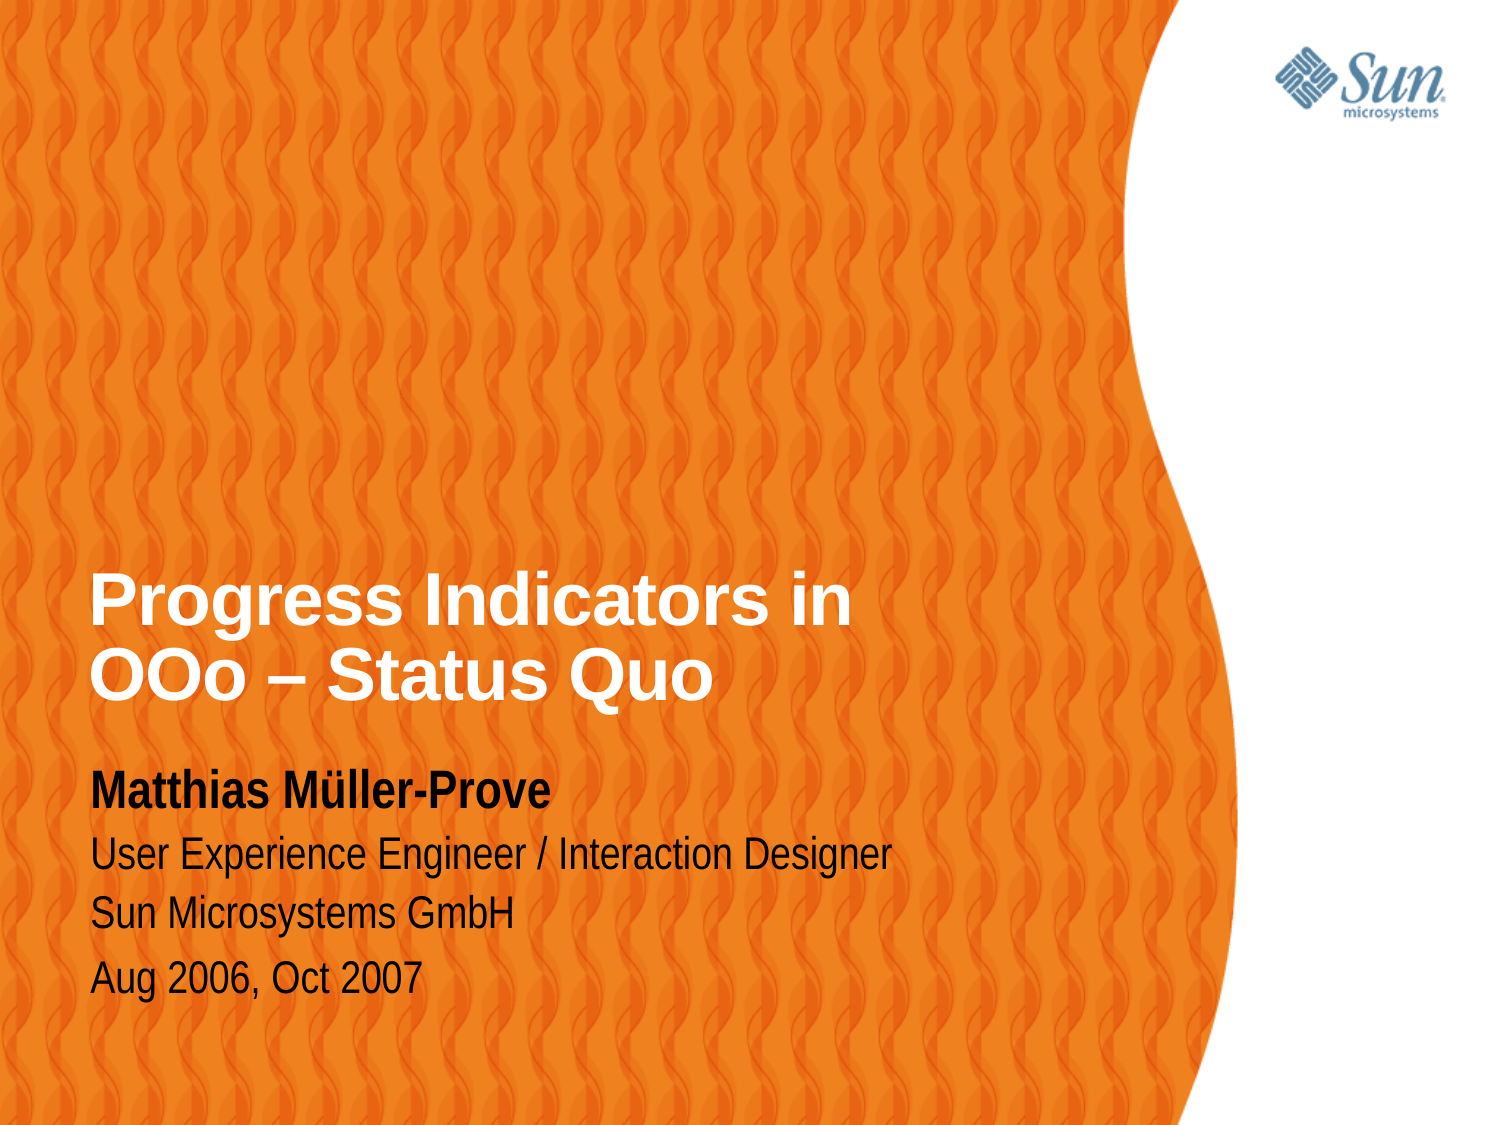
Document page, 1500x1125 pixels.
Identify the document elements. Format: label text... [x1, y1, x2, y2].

picture [0, 0, 1500, 1125]
title Progress Indicators in OOo – Status Quo [88, 470, 908, 716]
list Matthias Müller-Prove User Experience Engineer / Interaction Designer Sun Microsystems GmbH Aug 2006, Oct 2007 [90, 766, 1080, 1011]
